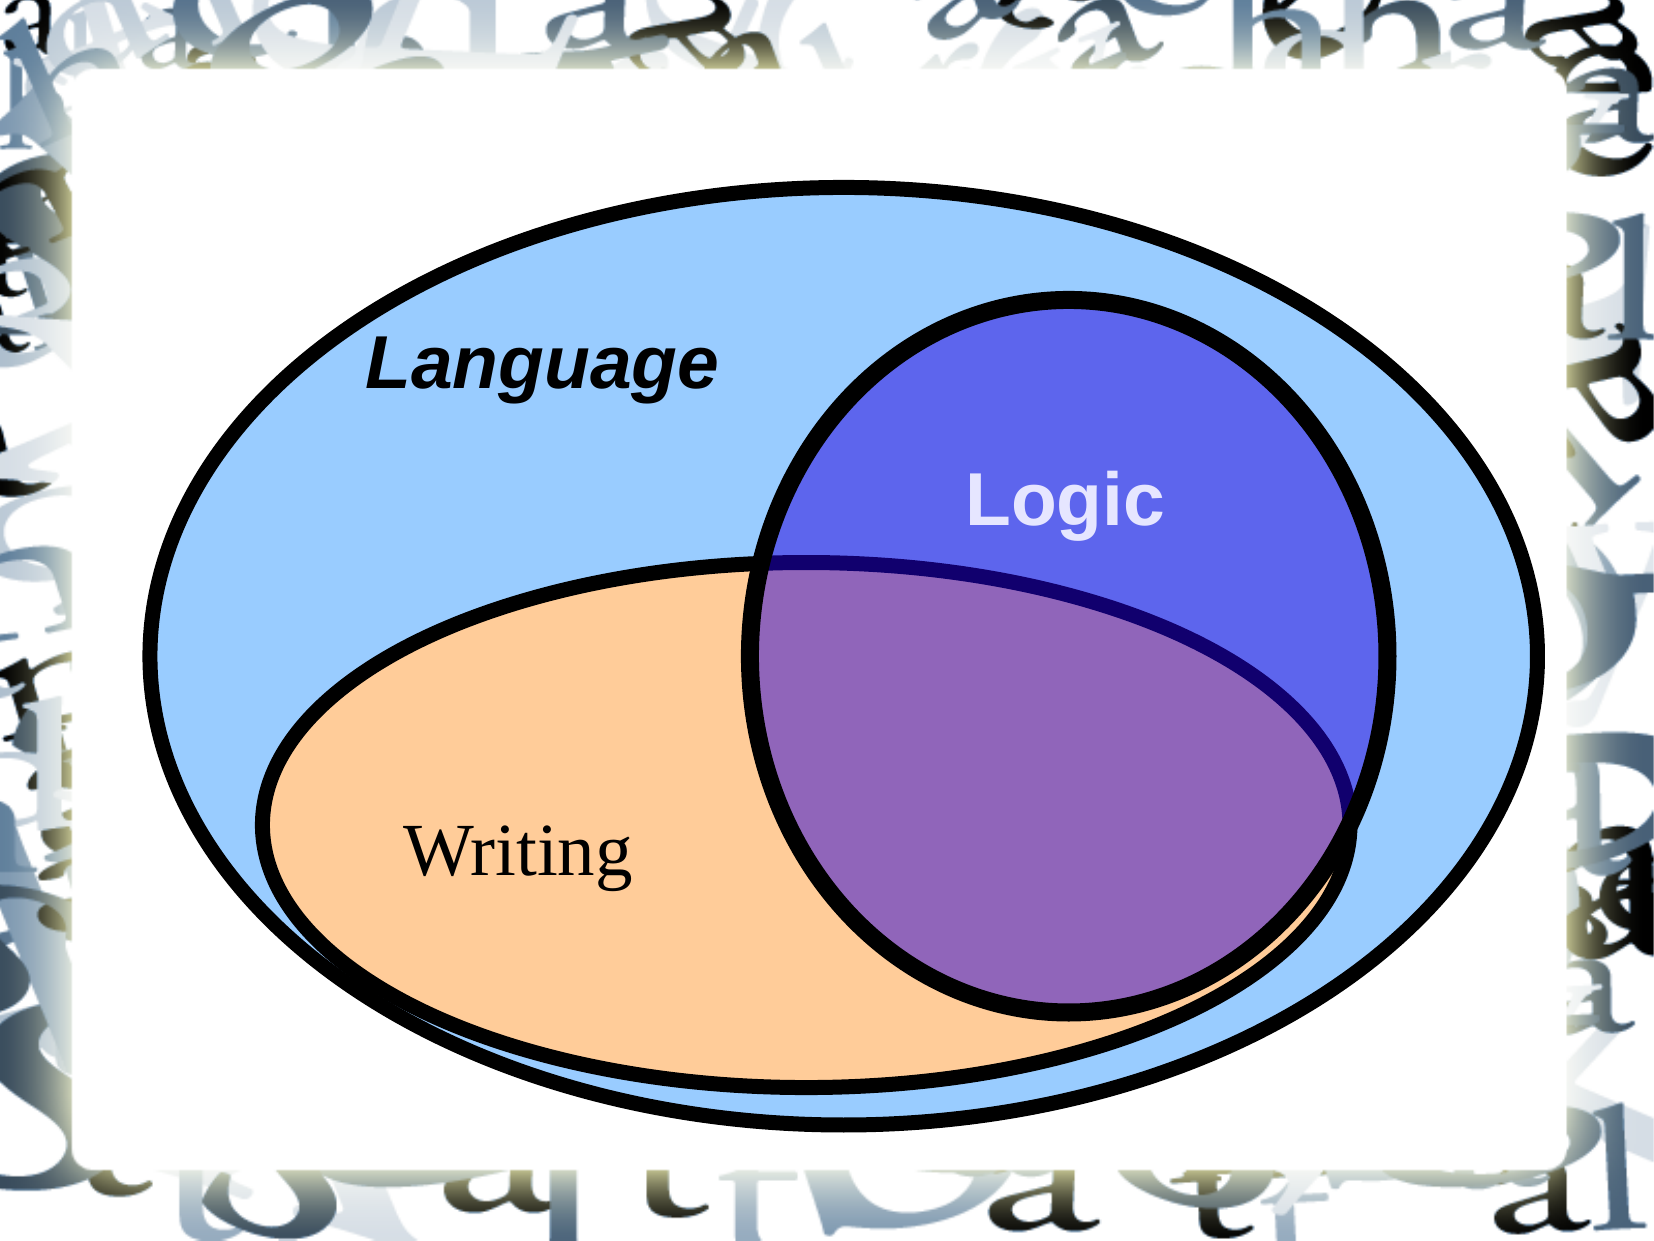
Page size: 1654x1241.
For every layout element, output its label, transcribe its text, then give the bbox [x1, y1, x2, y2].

text_box Writing [375, 787, 826, 938]
text_box [149, 187, 1538, 1126]
text_box Logic [937, 436, 1238, 563]
picture [0, 0, 1654, 1241]
text_box Language [337, 300, 788, 488]
